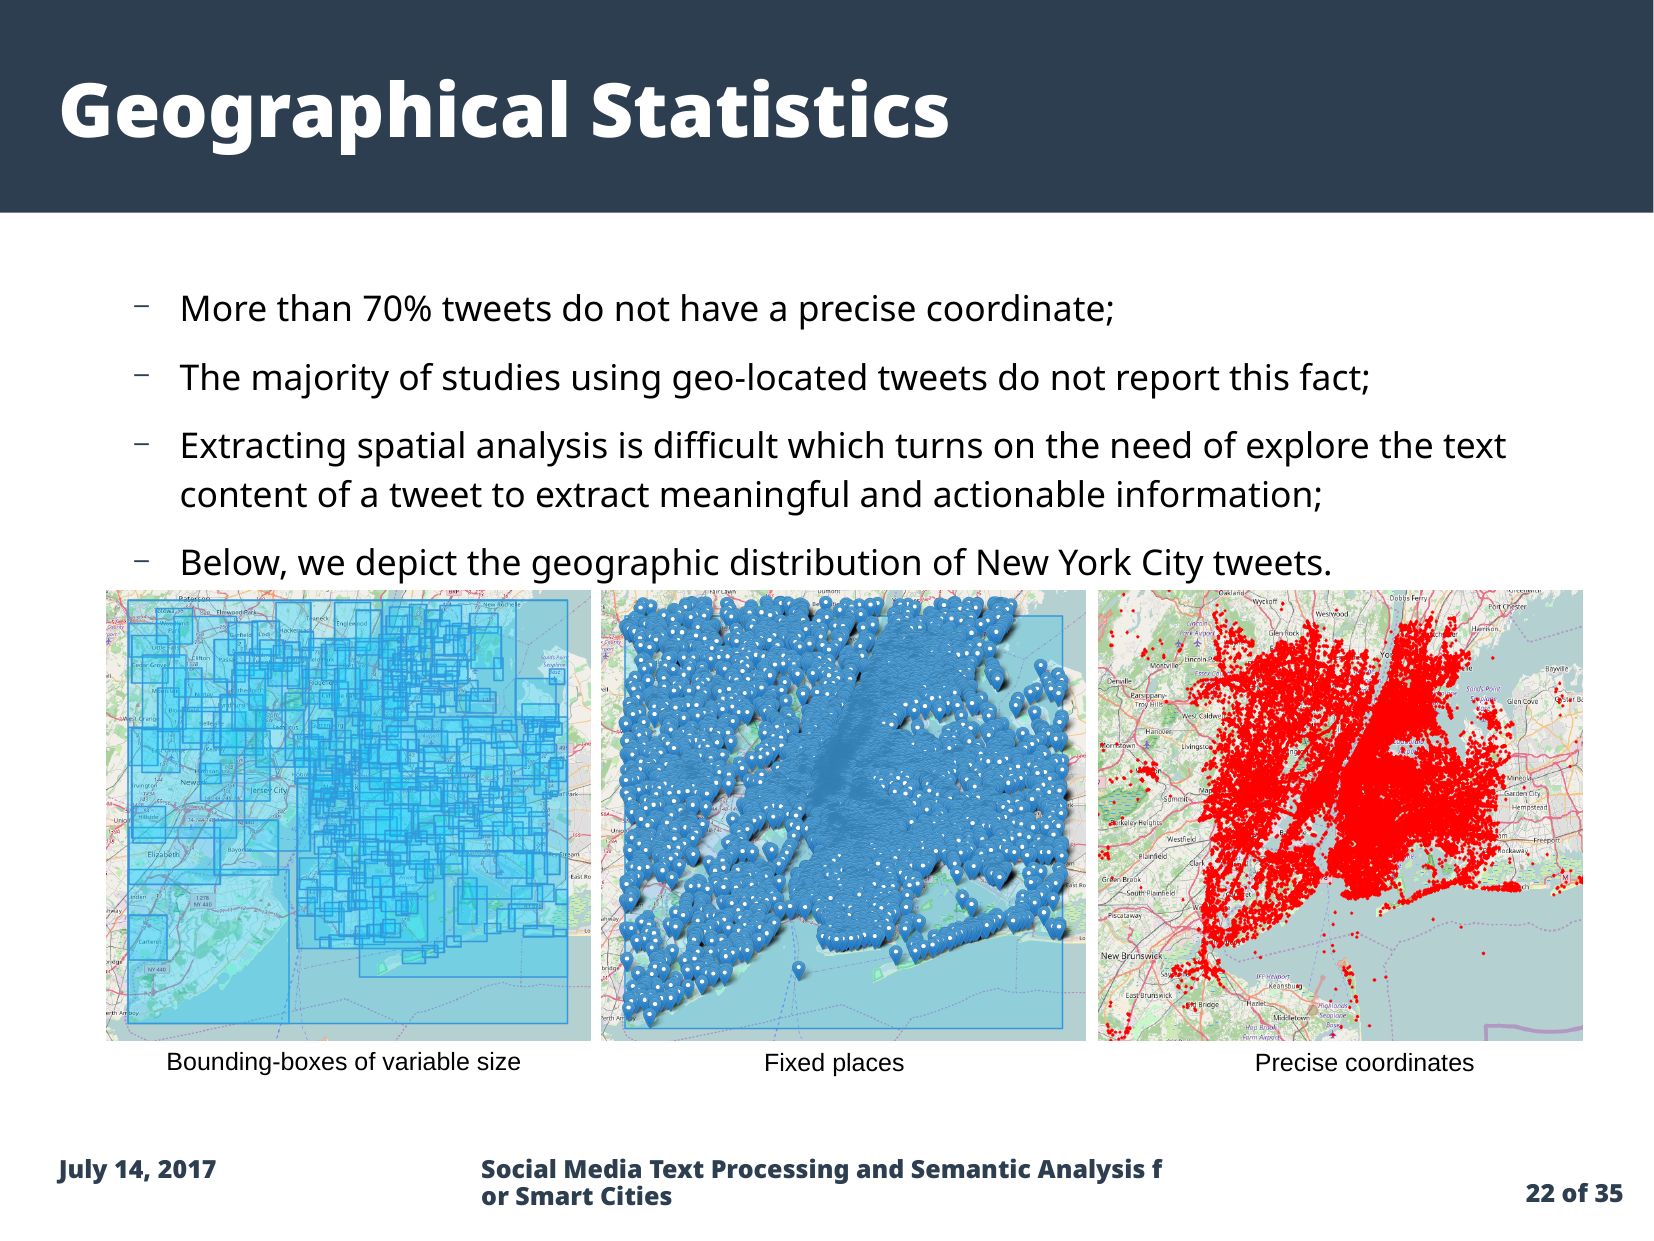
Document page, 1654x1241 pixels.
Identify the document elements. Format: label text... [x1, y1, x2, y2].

text_box Fixed places [749, 1040, 923, 1089]
picture [106, 590, 591, 1041]
title Geographical Statistics [59, 29, 1595, 187]
picture [1098, 590, 1583, 1041]
list More than 70% tweets do not have a precise coordinate; The majority of studies using geo-located tweets do not report this fact; Extracting spatial analysis is difficult which turns on the need of explore the text content of a tweet to extract meaningful and actionable information; Below, we depict the geographic distribution of New York City tweets. [59, 283, 1583, 591]
picture [601, 590, 1086, 1041]
text_box Bounding-boxes of variable size [151, 1040, 544, 1089]
text_box Precise coordinates [1240, 1040, 1495, 1089]
